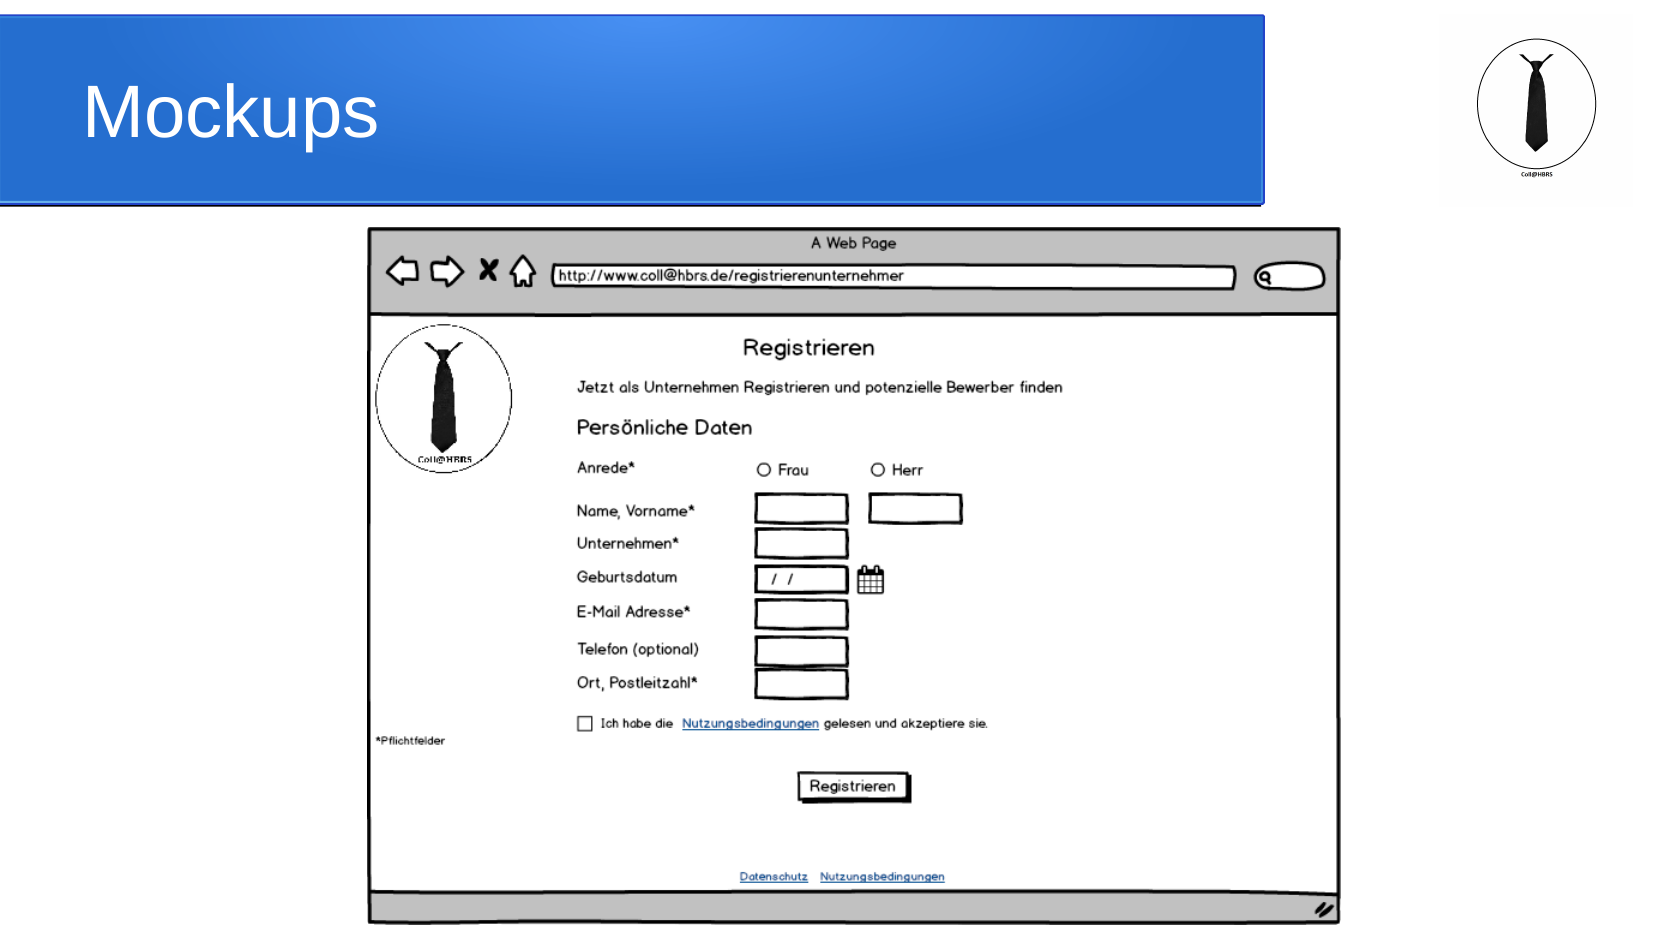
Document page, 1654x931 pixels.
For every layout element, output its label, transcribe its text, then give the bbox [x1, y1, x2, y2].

picture [367, 227, 1341, 925]
title Mockups [82, 35, 1235, 189]
picture [1439, 14, 1633, 207]
